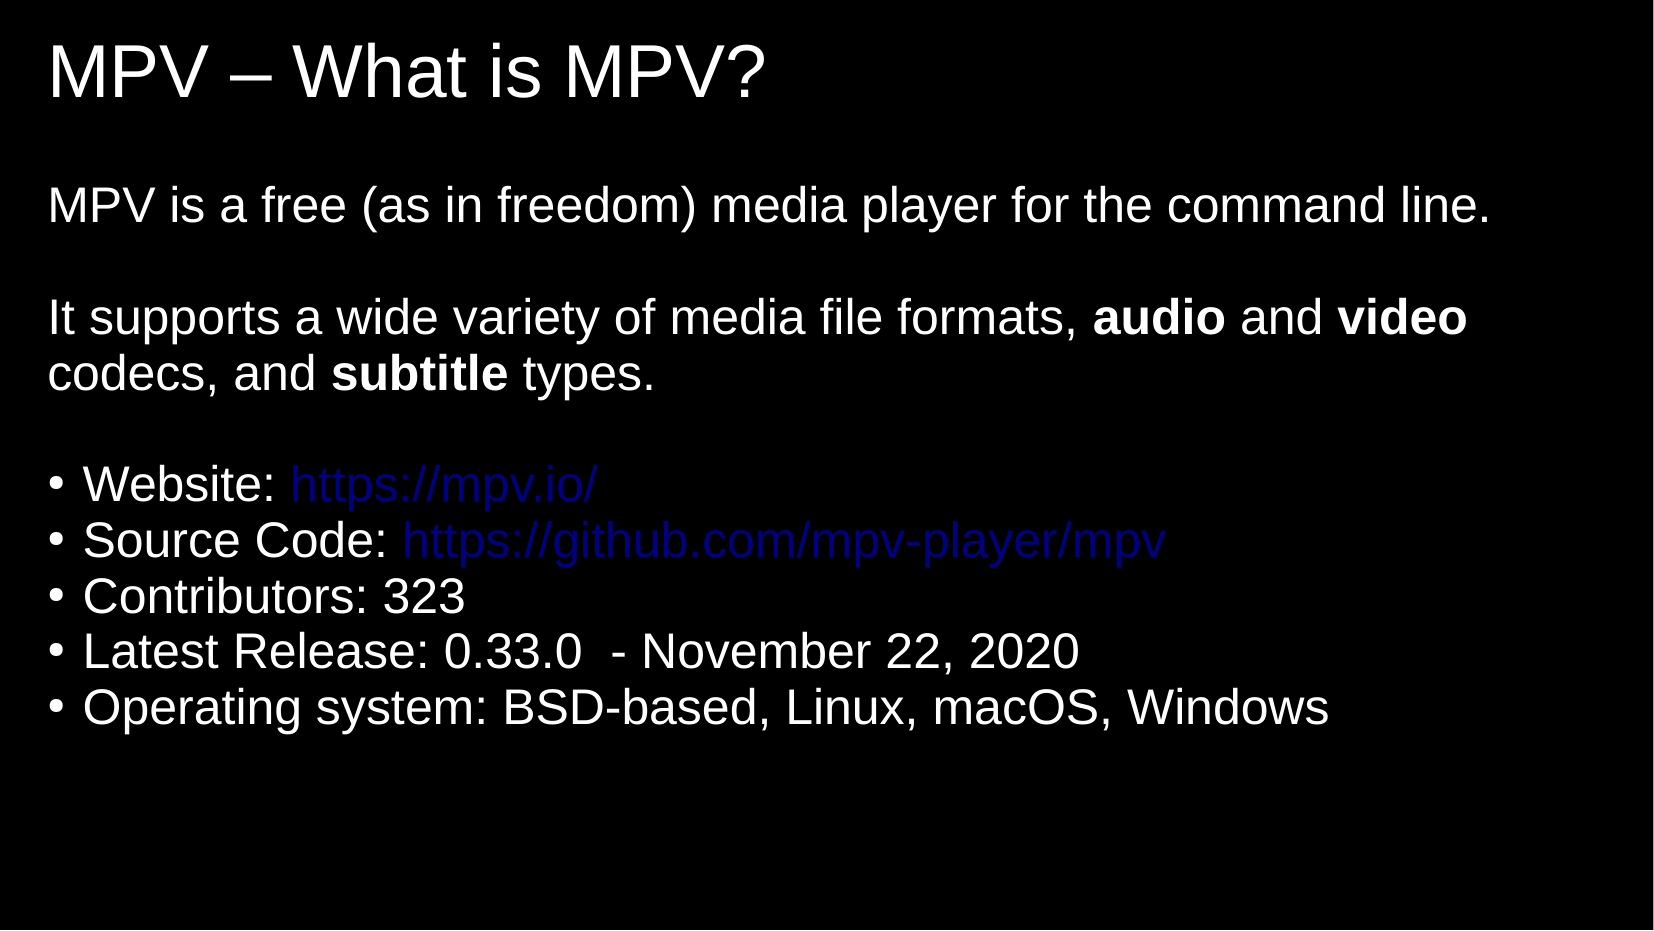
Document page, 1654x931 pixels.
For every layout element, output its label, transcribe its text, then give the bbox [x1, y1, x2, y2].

subtitle MPV is a free (as in freedom) media player for the command line. It supports a wide variety of media file formats, audio and video codecs, and subtitle types. Website: https://mpv.io/ Source Code: https://github.com/mpv-player/mpv Contributors: 323 Latest Release: 0.33.0 - November 22, 2020 Operating system: BSD-based, Linux, macOS, Windows [47, 122, 1536, 931]
title MPV – What is MPV? [47, 29, 1630, 114]
